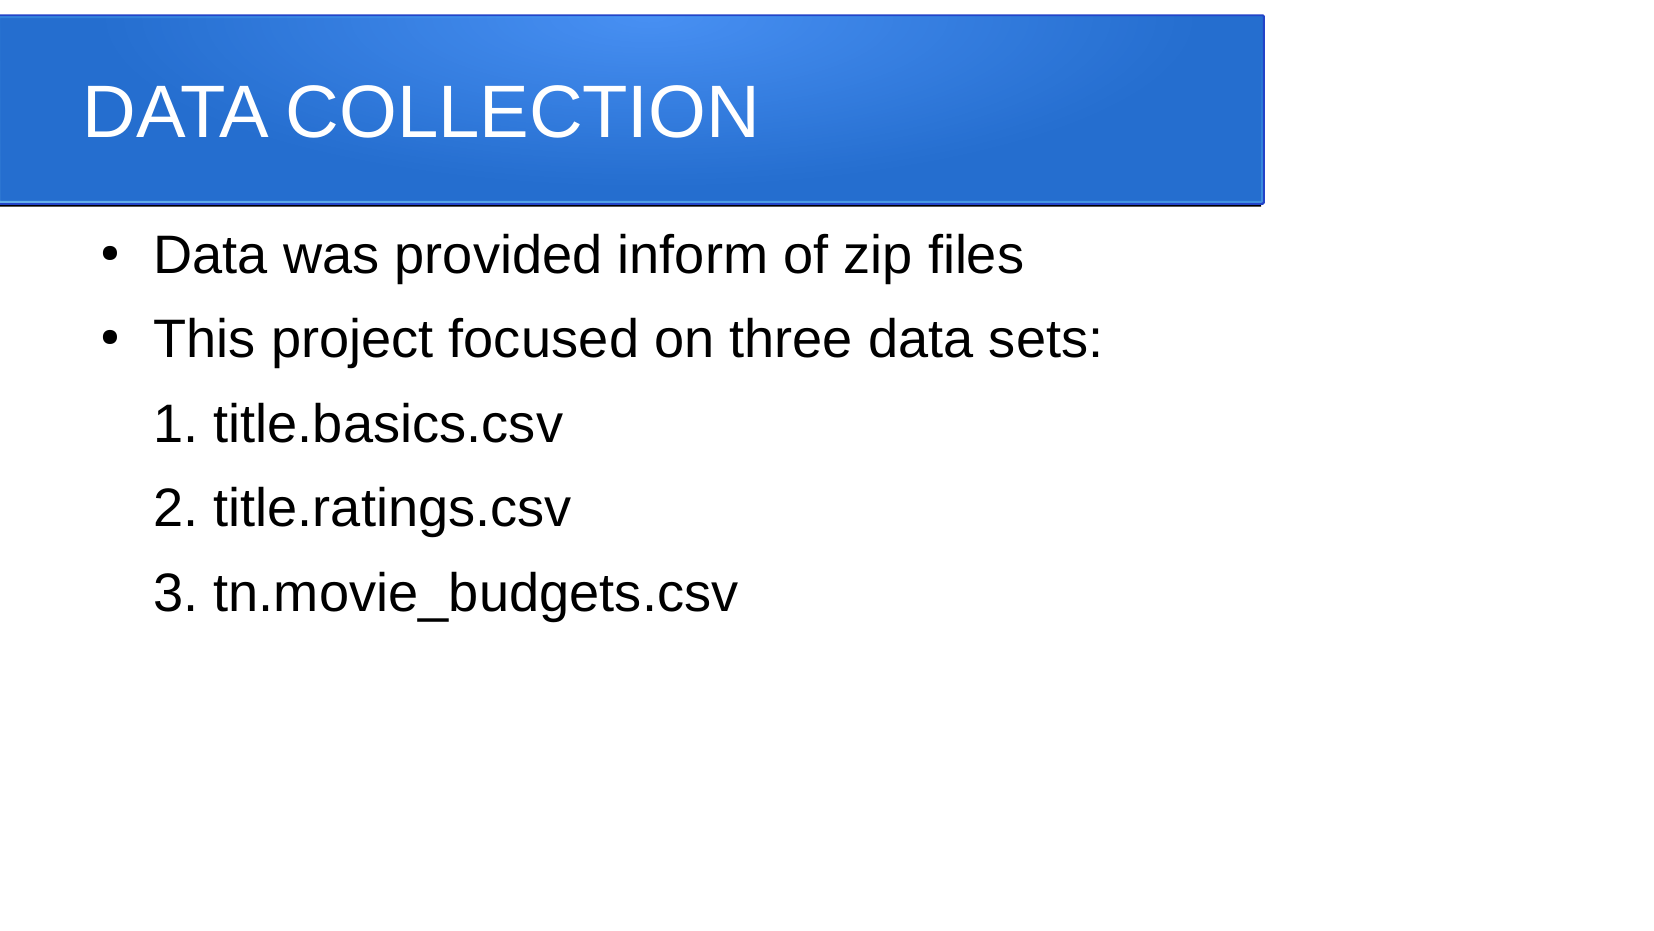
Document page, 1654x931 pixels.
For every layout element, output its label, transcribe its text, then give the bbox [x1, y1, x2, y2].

list Data was provided inform of zip files This project focused on three data sets: 1. title.basics.csv 2. title.ratings.csv 3. tn.movie_budgets.csv [82, 224, 1571, 764]
title DATA COLLECTION [82, 35, 1235, 189]
